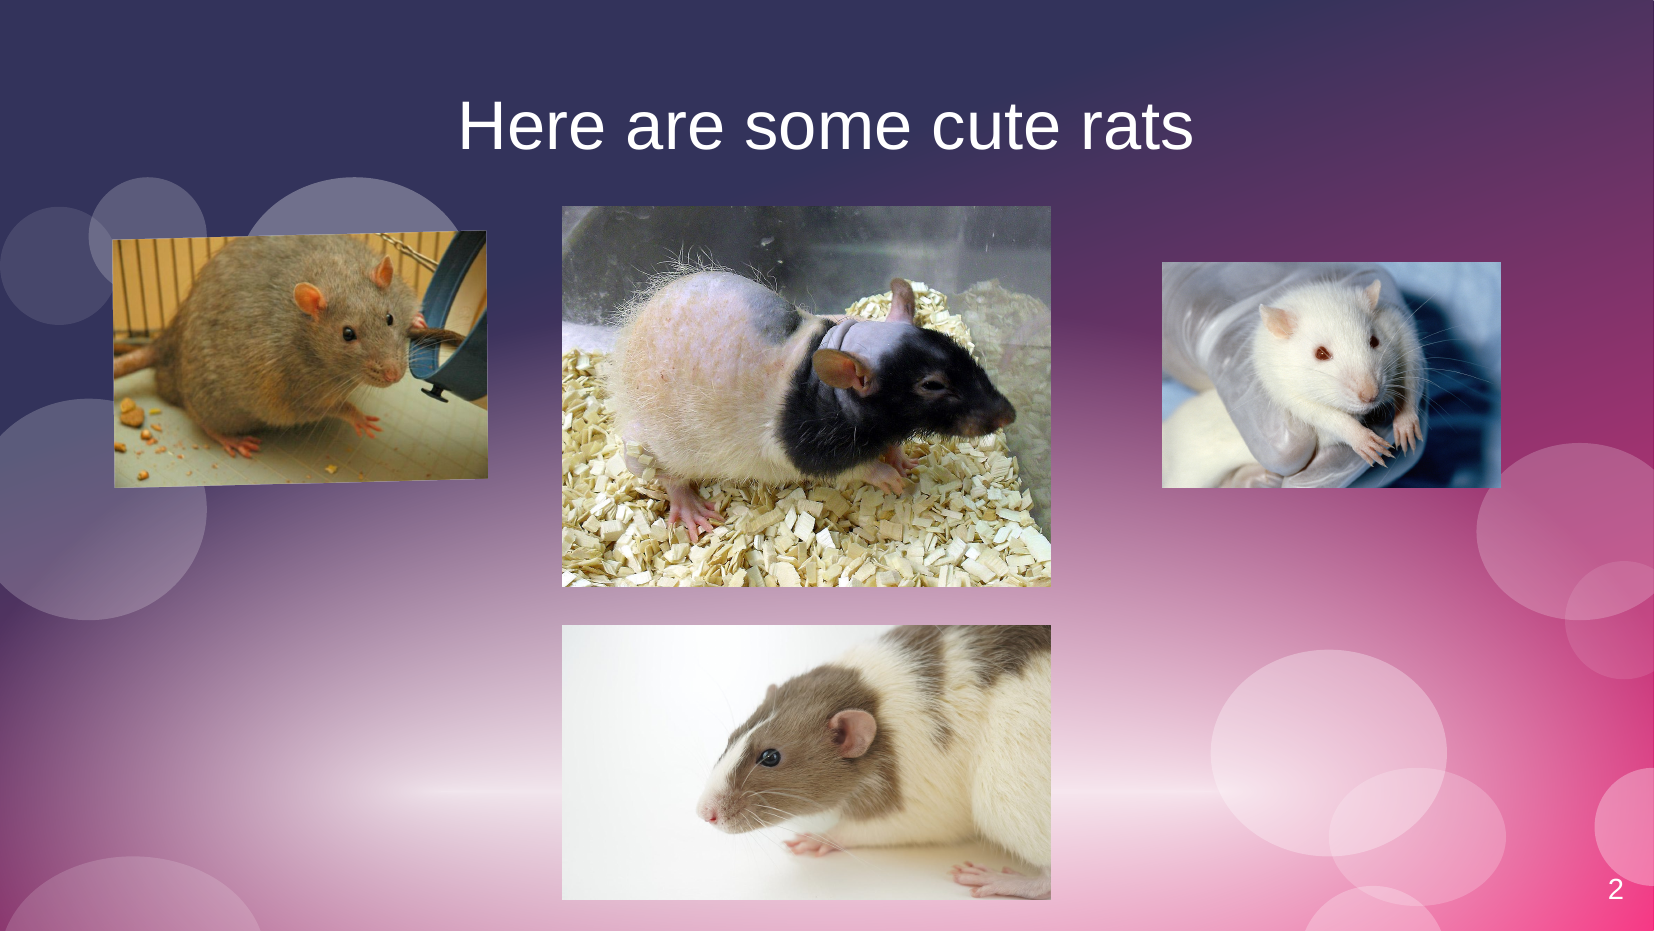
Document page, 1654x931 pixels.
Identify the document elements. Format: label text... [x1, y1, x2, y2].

picture [112, 230, 488, 488]
title Here are some cute rats [88, 44, 1565, 207]
picture [562, 206, 1051, 587]
picture [562, 625, 1051, 901]
picture [1162, 262, 1501, 488]
